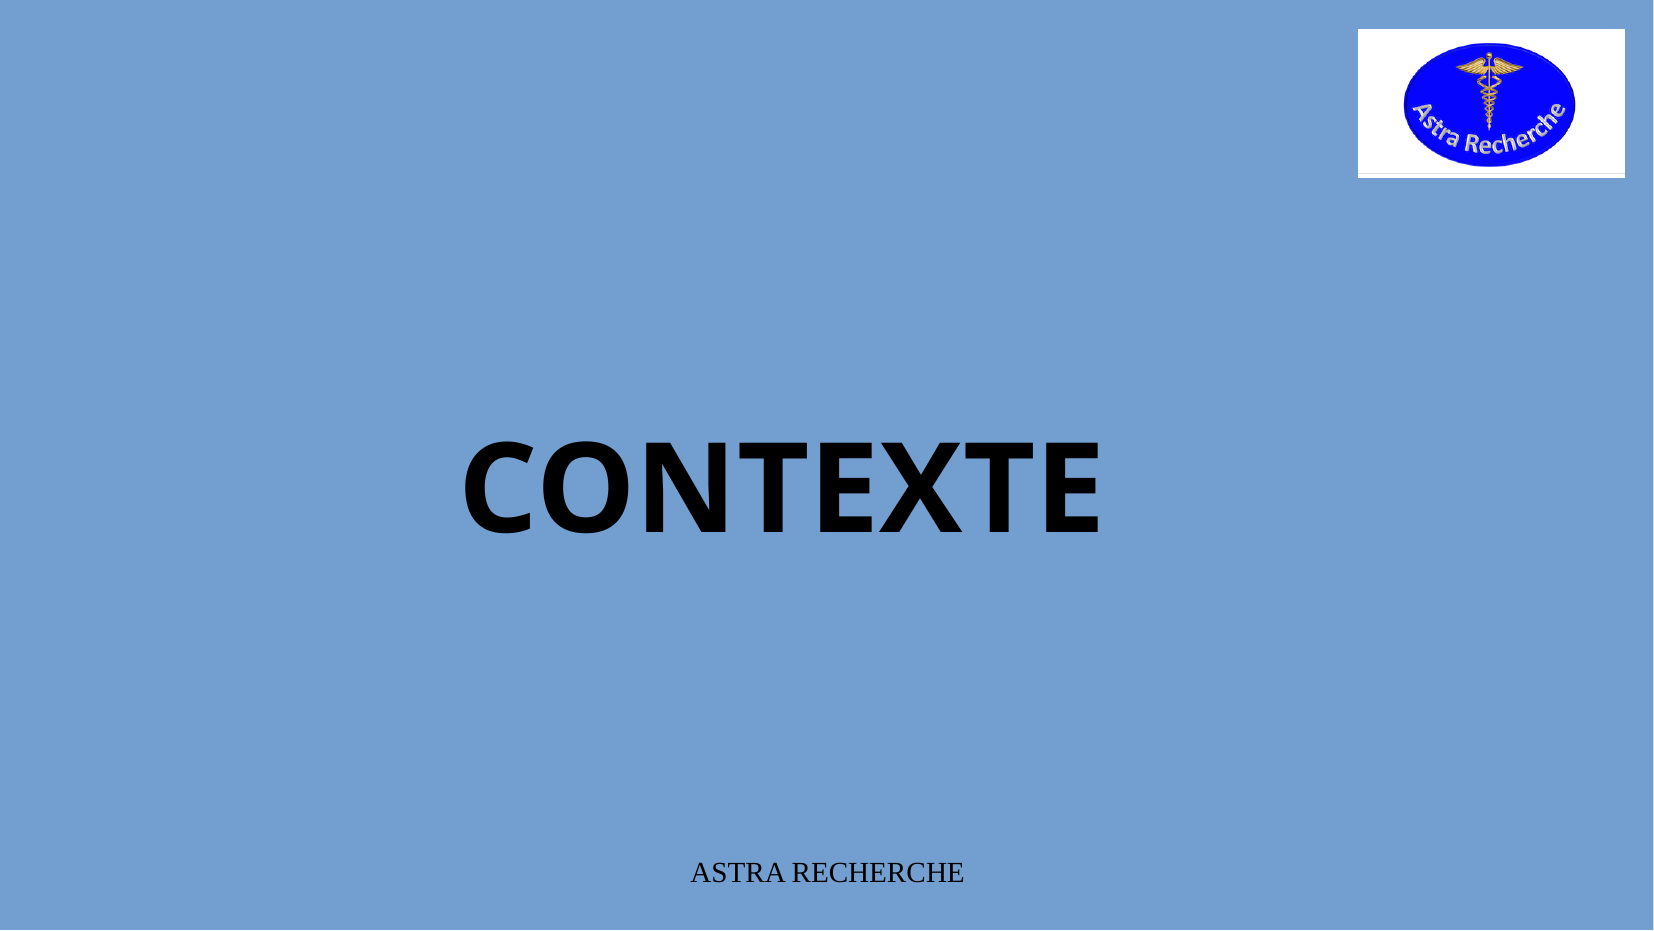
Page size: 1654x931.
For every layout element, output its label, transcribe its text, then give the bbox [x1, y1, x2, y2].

picture [1358, 29, 1625, 178]
text_box CONTEXTE [265, 391, 1300, 532]
